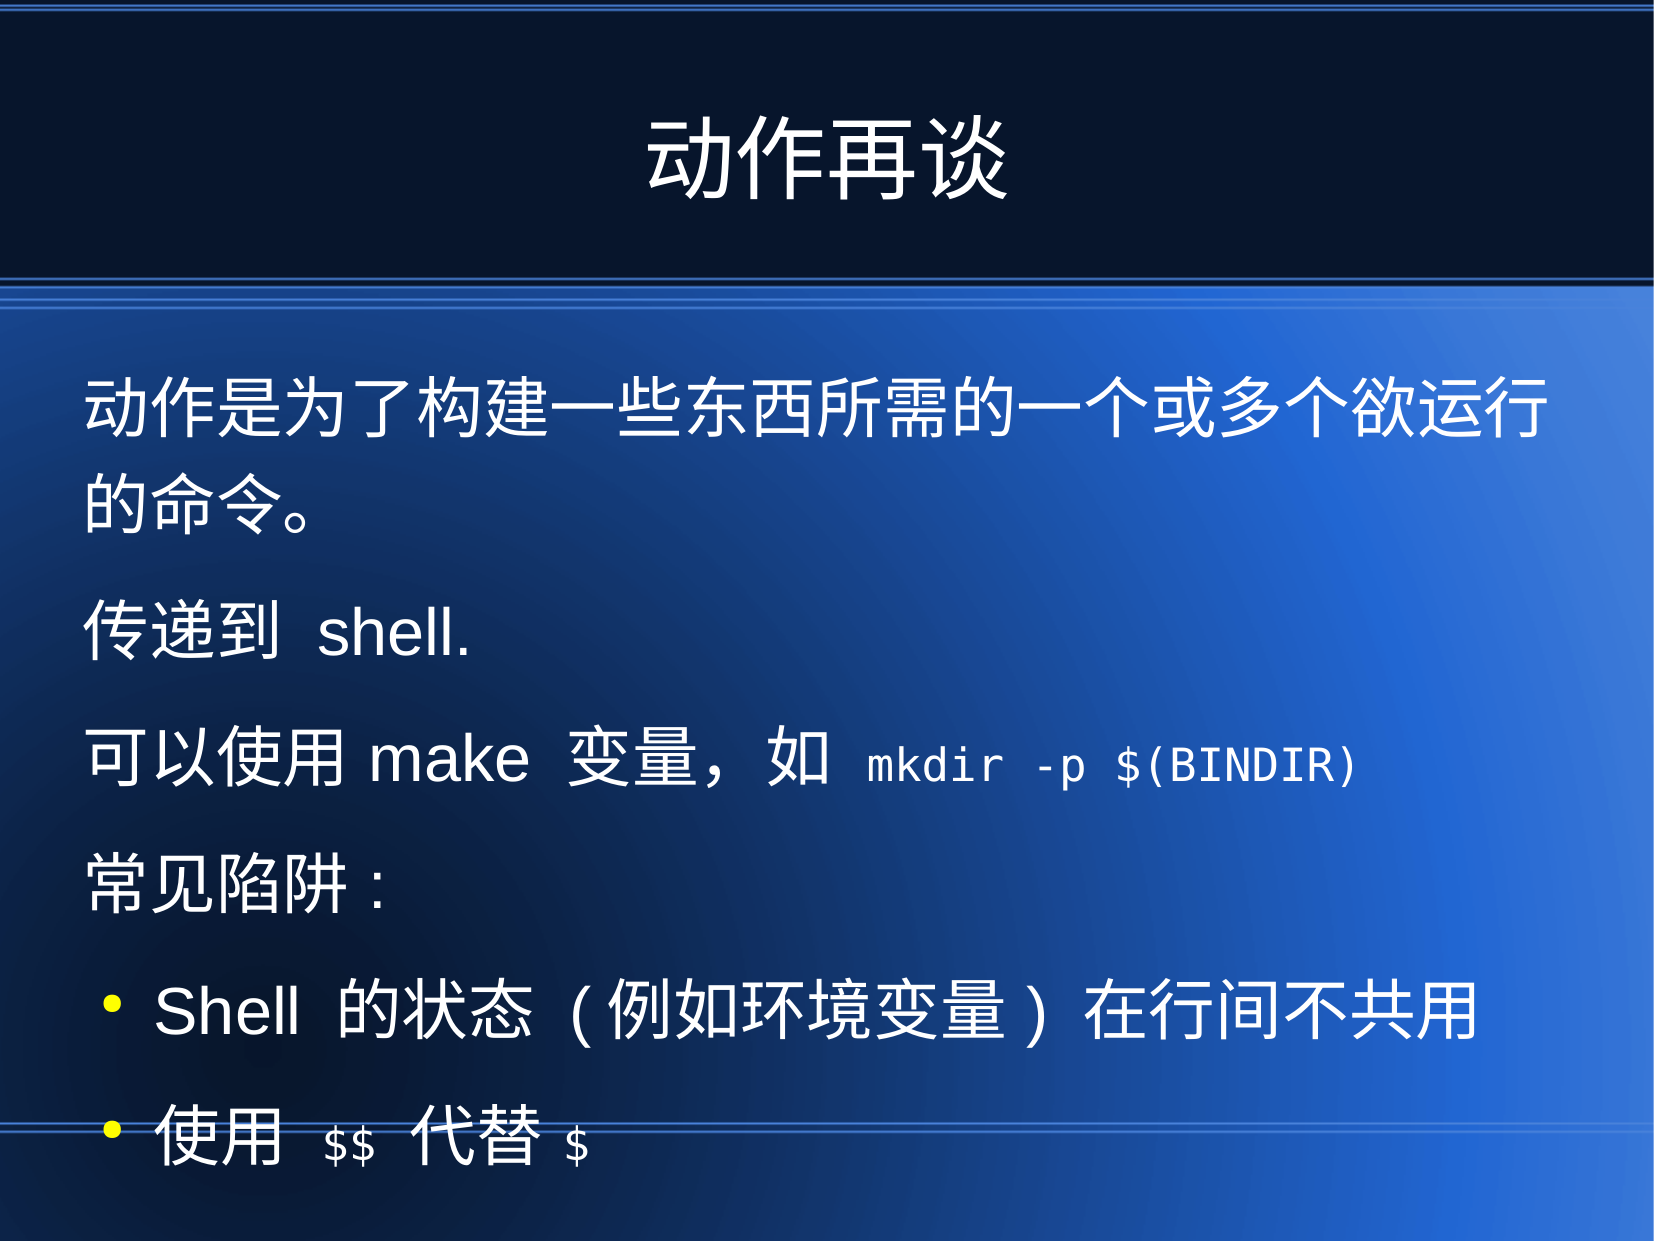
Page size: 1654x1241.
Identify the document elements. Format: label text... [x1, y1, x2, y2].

list 动作是为了构建一些东西所需的一个或多个欲运行的命令。 传递到 shell. 可以使用make 变量，如 mkdir -p $(BINDIR) 常见陷阱: Shell 的状态 (例如环境变量) 在行间不共用 使用 $$ 代替$ [82, 355, 1571, 1133]
picture [0, 0, 1654, 1241]
title 动作再谈 [82, 49, 1571, 257]
